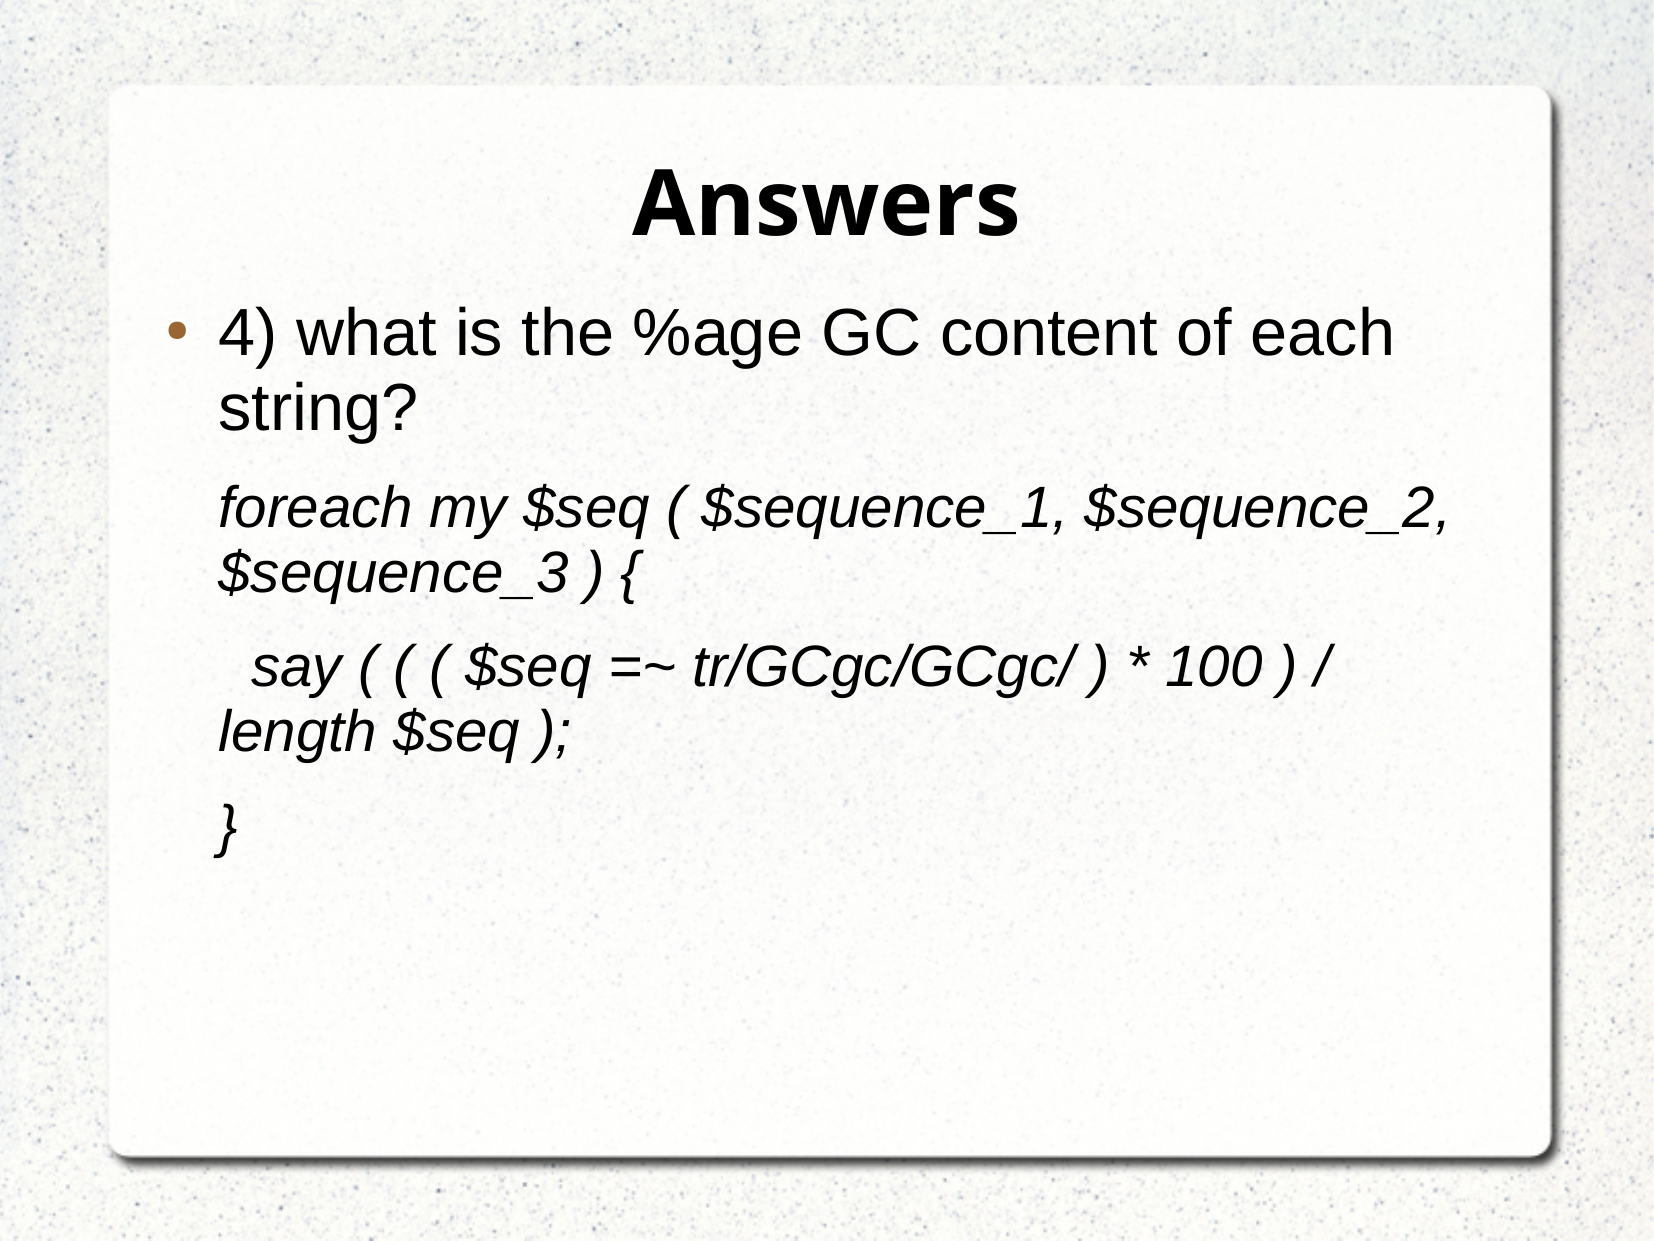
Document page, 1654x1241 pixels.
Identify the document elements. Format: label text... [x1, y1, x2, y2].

title Answers [118, 96, 1536, 304]
picture [0, 0, 1654, 1241]
list 4) what is the %age GC content of each string? foreach my $seq ( $sequence_1, $sequence_2, $sequence_3 ) { say ( ( ( $seq =~ tr/GCgc/GCgc/ ) * 100 ) / length $seq ); } [147, 295, 1506, 931]
